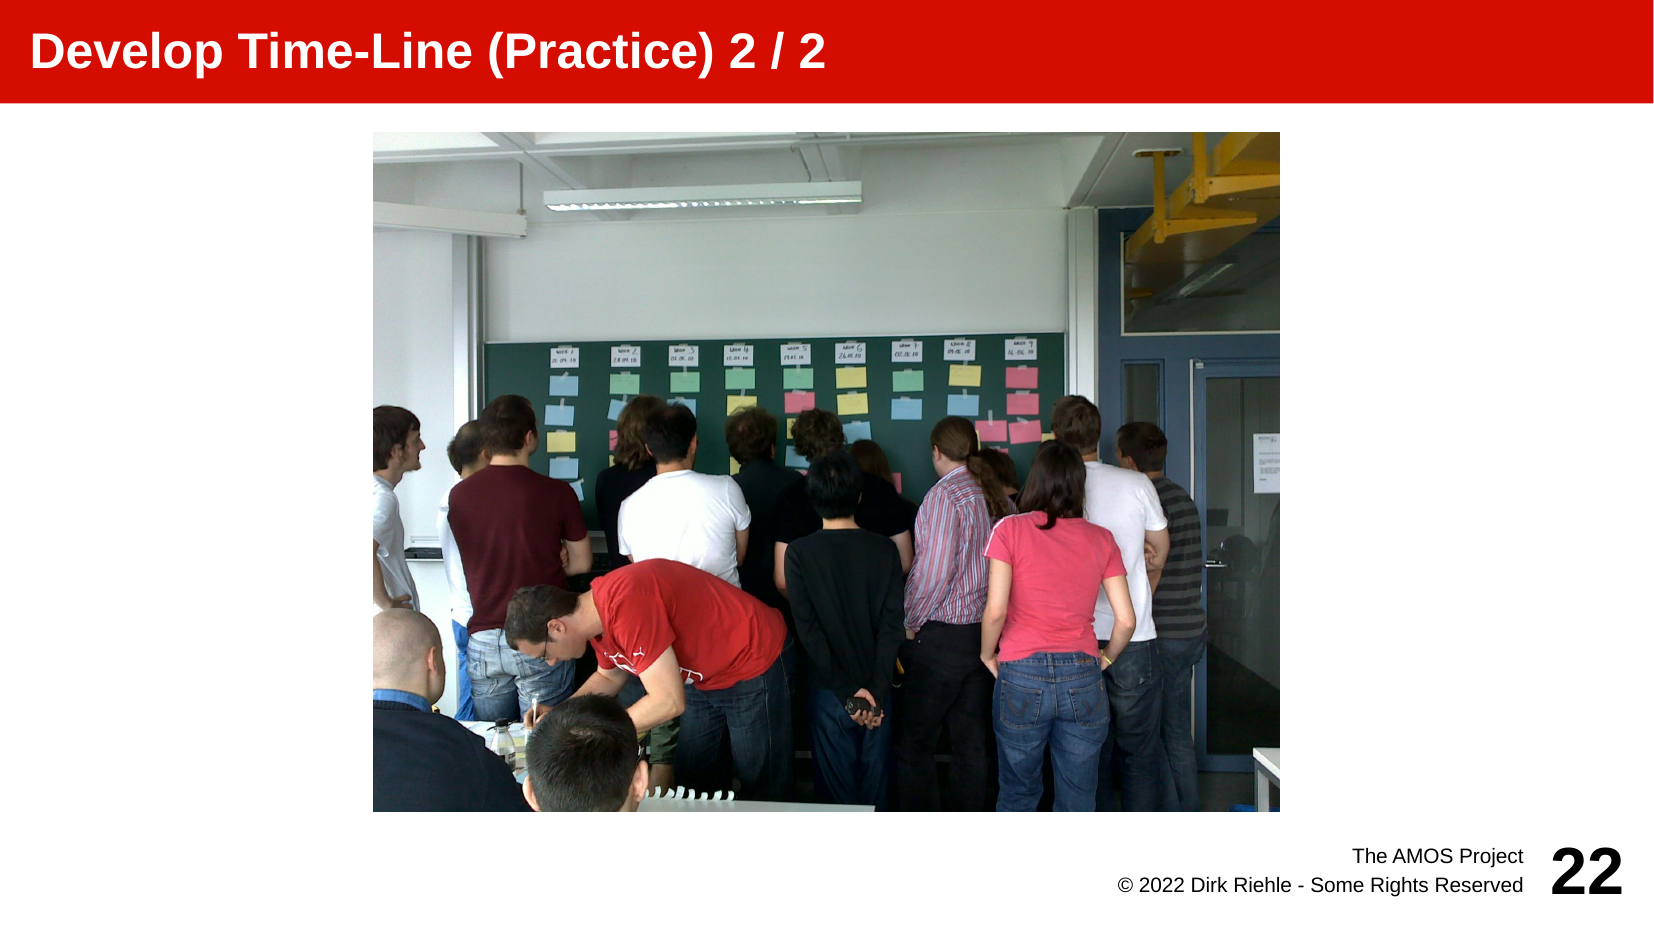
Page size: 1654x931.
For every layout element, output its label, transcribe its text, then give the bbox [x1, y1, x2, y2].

picture [373, 132, 1280, 813]
title Develop Time-Line (Practice) 2 / 2 [0, 0, 1654, 104]
